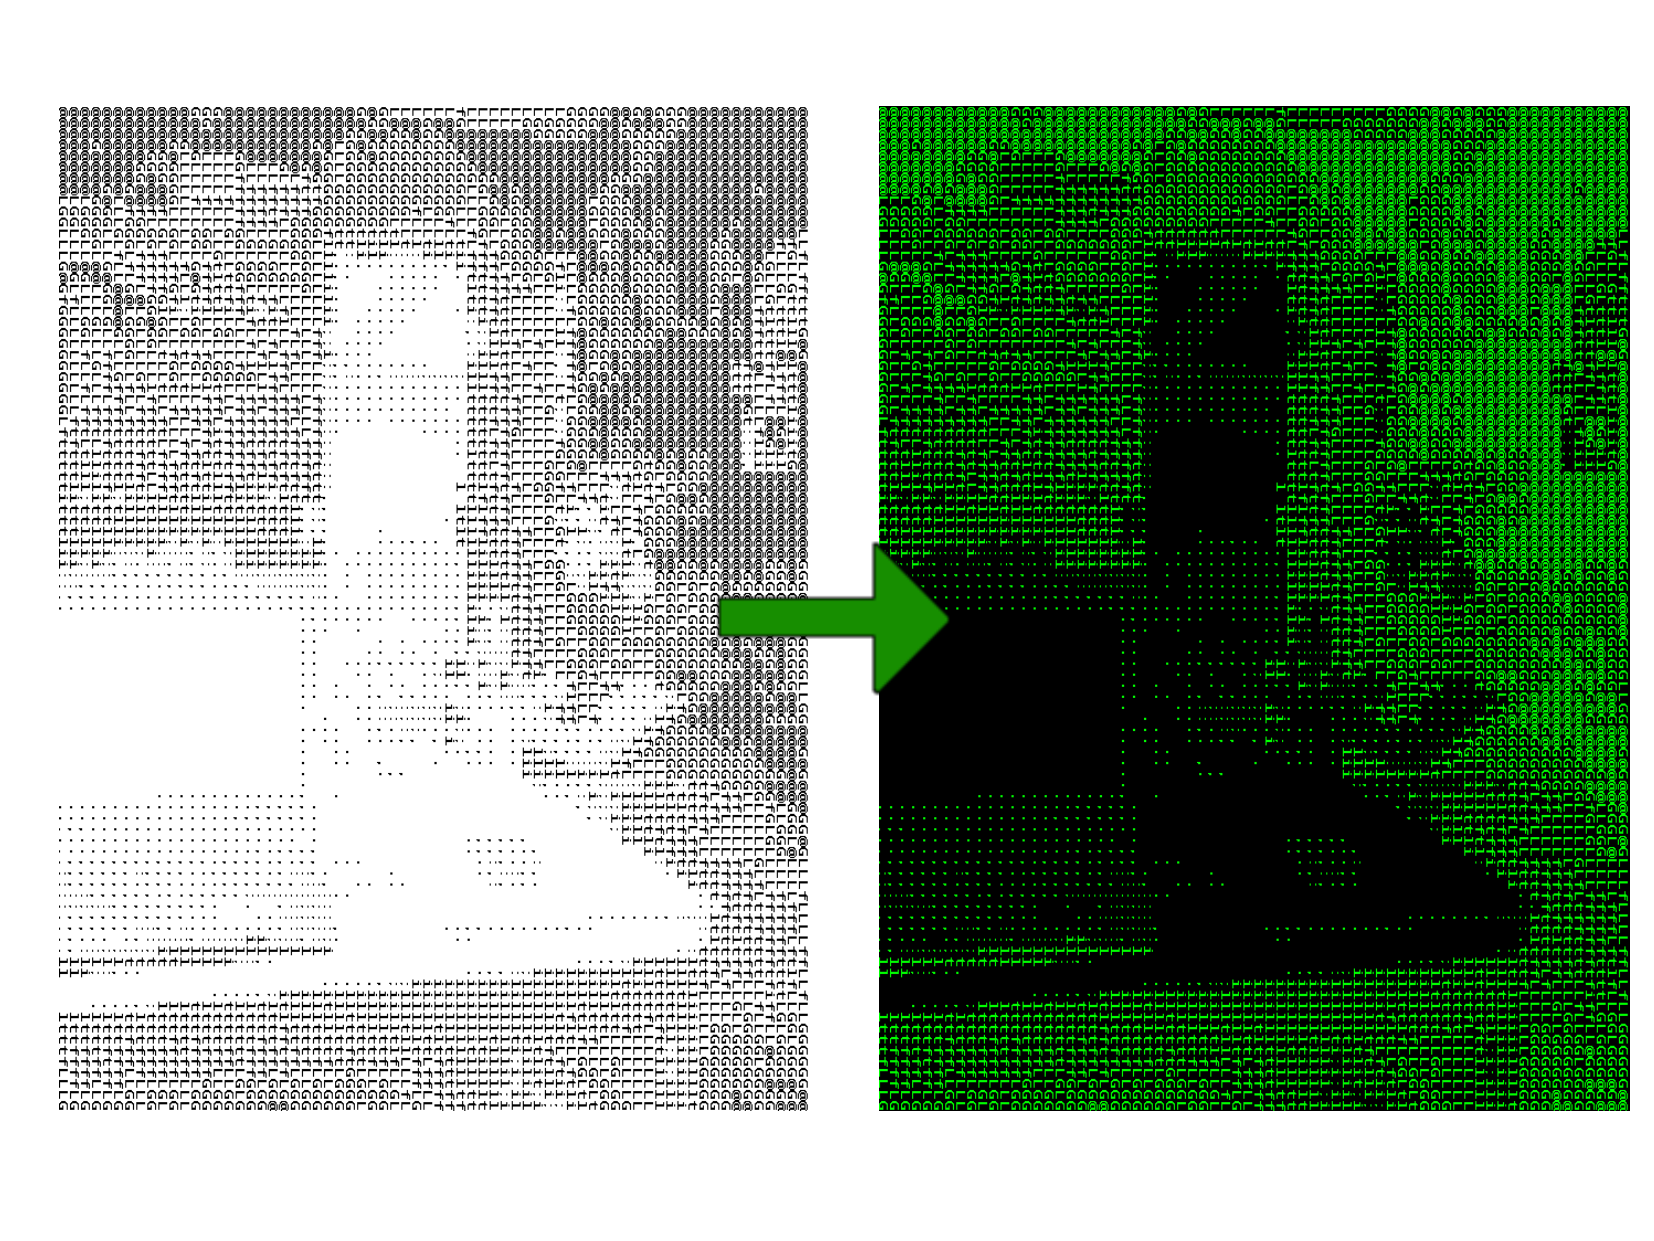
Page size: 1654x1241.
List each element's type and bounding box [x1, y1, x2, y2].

picture [59, 106, 1630, 1111]
